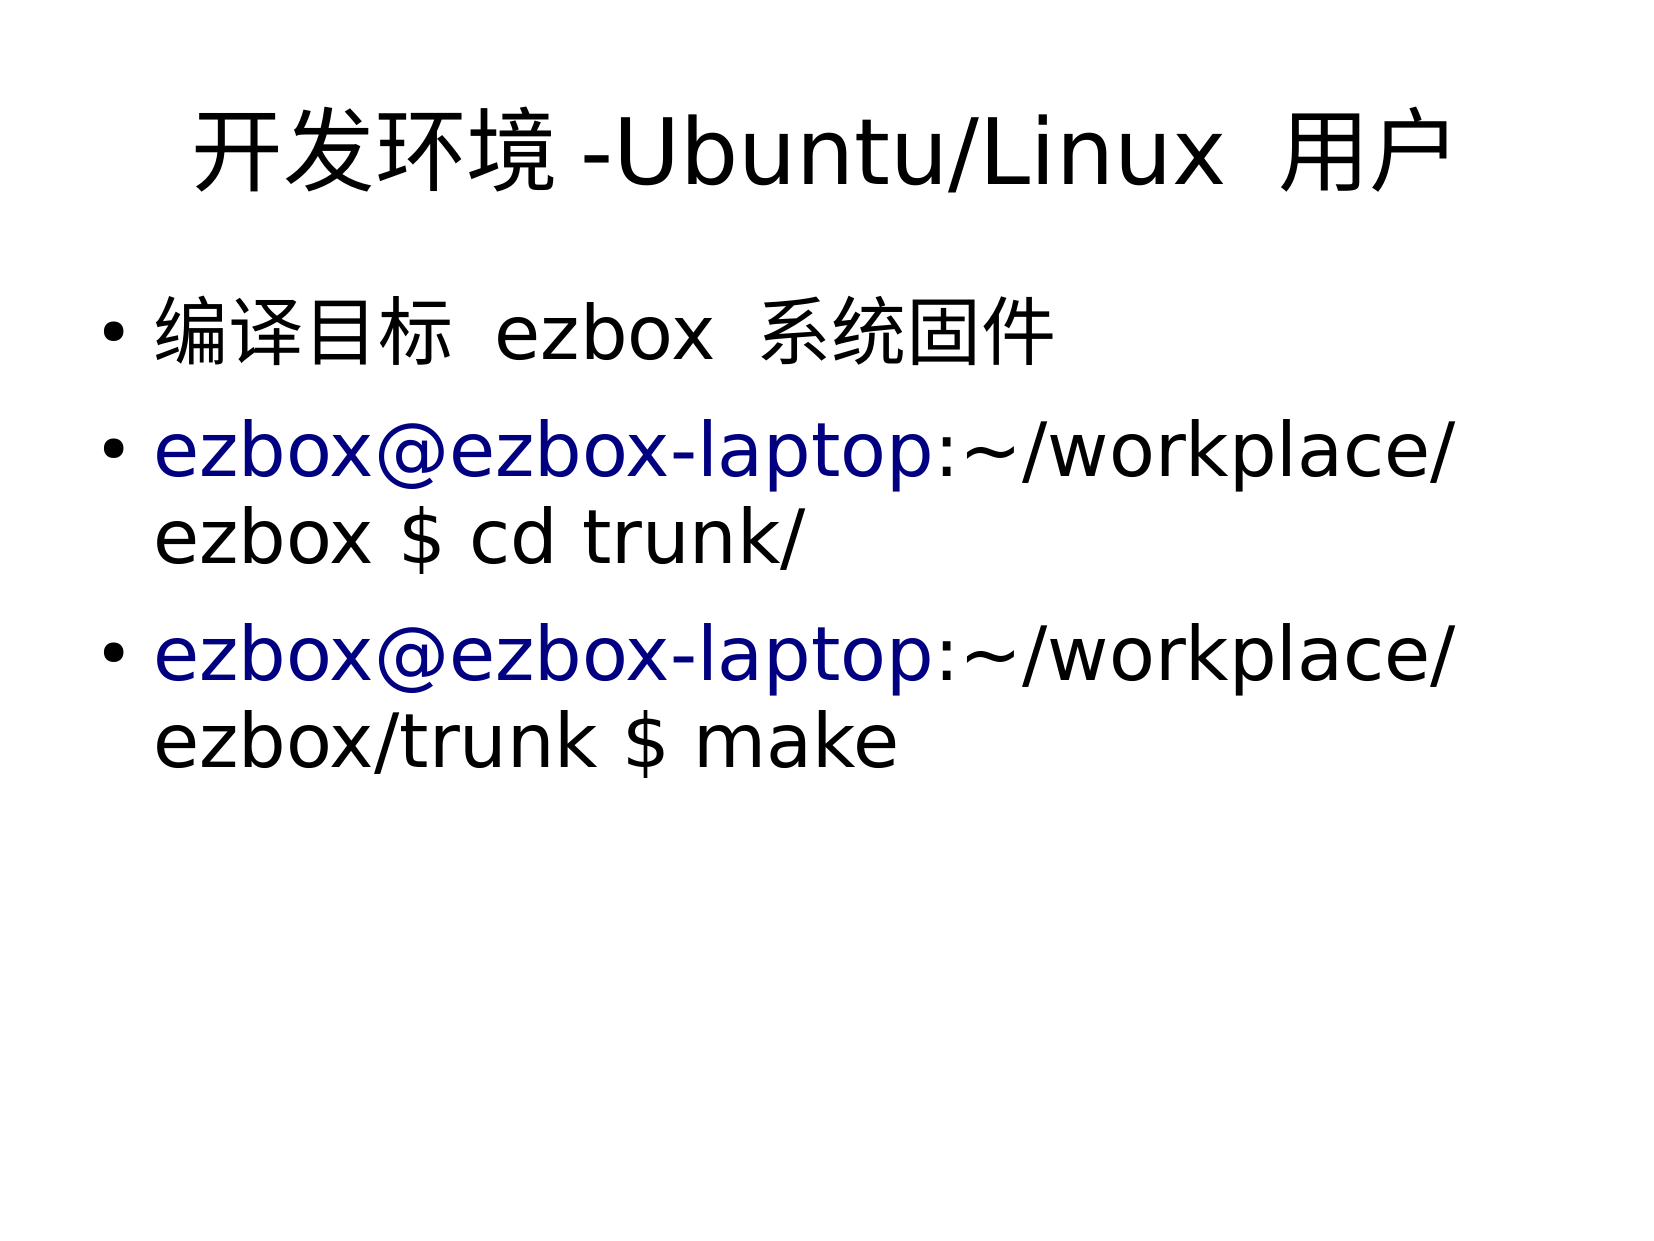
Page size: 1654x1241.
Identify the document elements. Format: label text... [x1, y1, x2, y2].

list 编译目标 ezbox 系统固件 ezbox@ezbox-laptop:~/workplace/ezbox $ cd trunk/ ezbox@ezbox-laptop:~/workplace/ezbox/trunk $ make [82, 290, 1538, 1010]
title 开发环境-Ubuntu/Linux 用户 [82, 49, 1571, 257]
